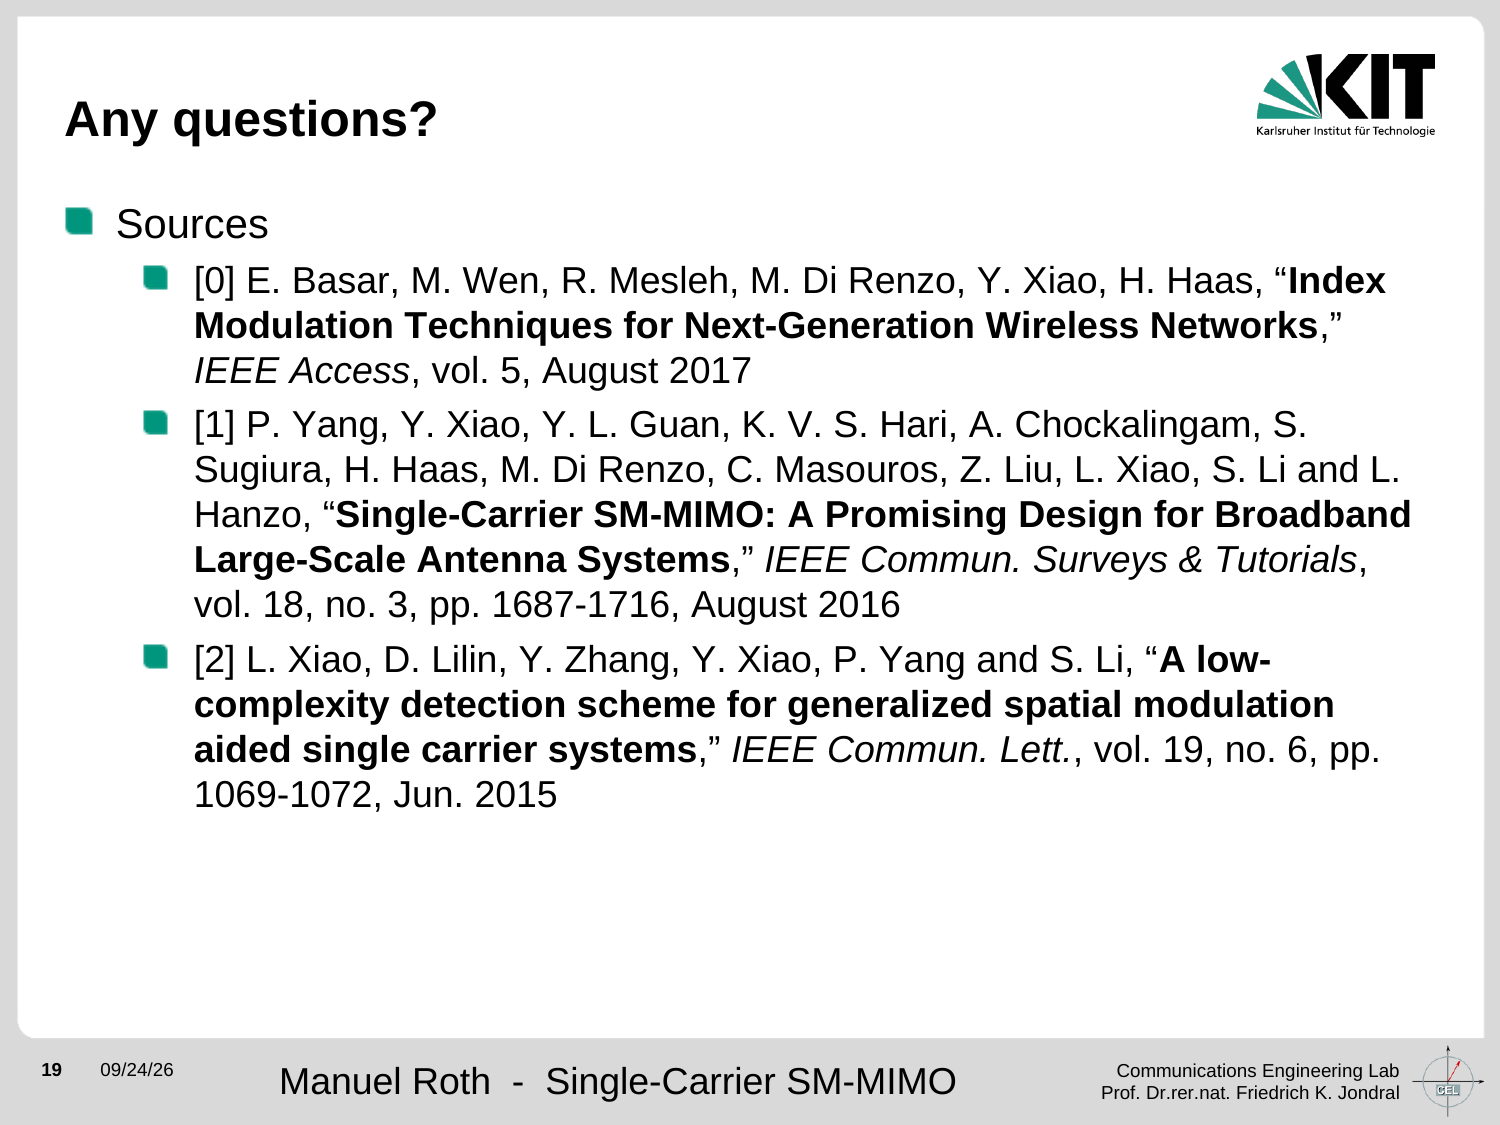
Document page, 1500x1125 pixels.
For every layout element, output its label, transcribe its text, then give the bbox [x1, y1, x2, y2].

title Any questions? [64, 54, 1198, 147]
list Sources [0] E. Basar, M. Wen, R. Mesleh, M. Di Renzo, Y. Xiao, H. Haas, “Index Modulation Techniques for Next-Generation Wireless Networks,” IEEE Access, vol. 5, August 2017 [1] P. Yang, Y. Xiao, Y. L. Guan, K. V. S. Hari, A. Chockalingam, S. Sugiura, H. Haas, M. Di Renzo, C. Masouros, Z. Liu, L. Xiao, S. Li and L. Hanzo, “Single-Carrier SM-MIMO: A Promising Design for Broadband Large-Scale Antenna Systems,” IEEE Commun. Surveys & Tutorials, vol. 18, no. 3, pp. 1687-1716, August 2016 [2] L. Xiao, D. Lilin, Y. Zhang, Y. Xiao, P. Yang and S. Li, “A low-complexity detection scheme for generalized spatial modulation aided single carrier systems,” IEEE Commun. Lett., vol. 19, no. 6, pp. 1069-1072, Jun. 2015 [64, 196, 1436, 1000]
picture [0, 0, 1500, 1125]
